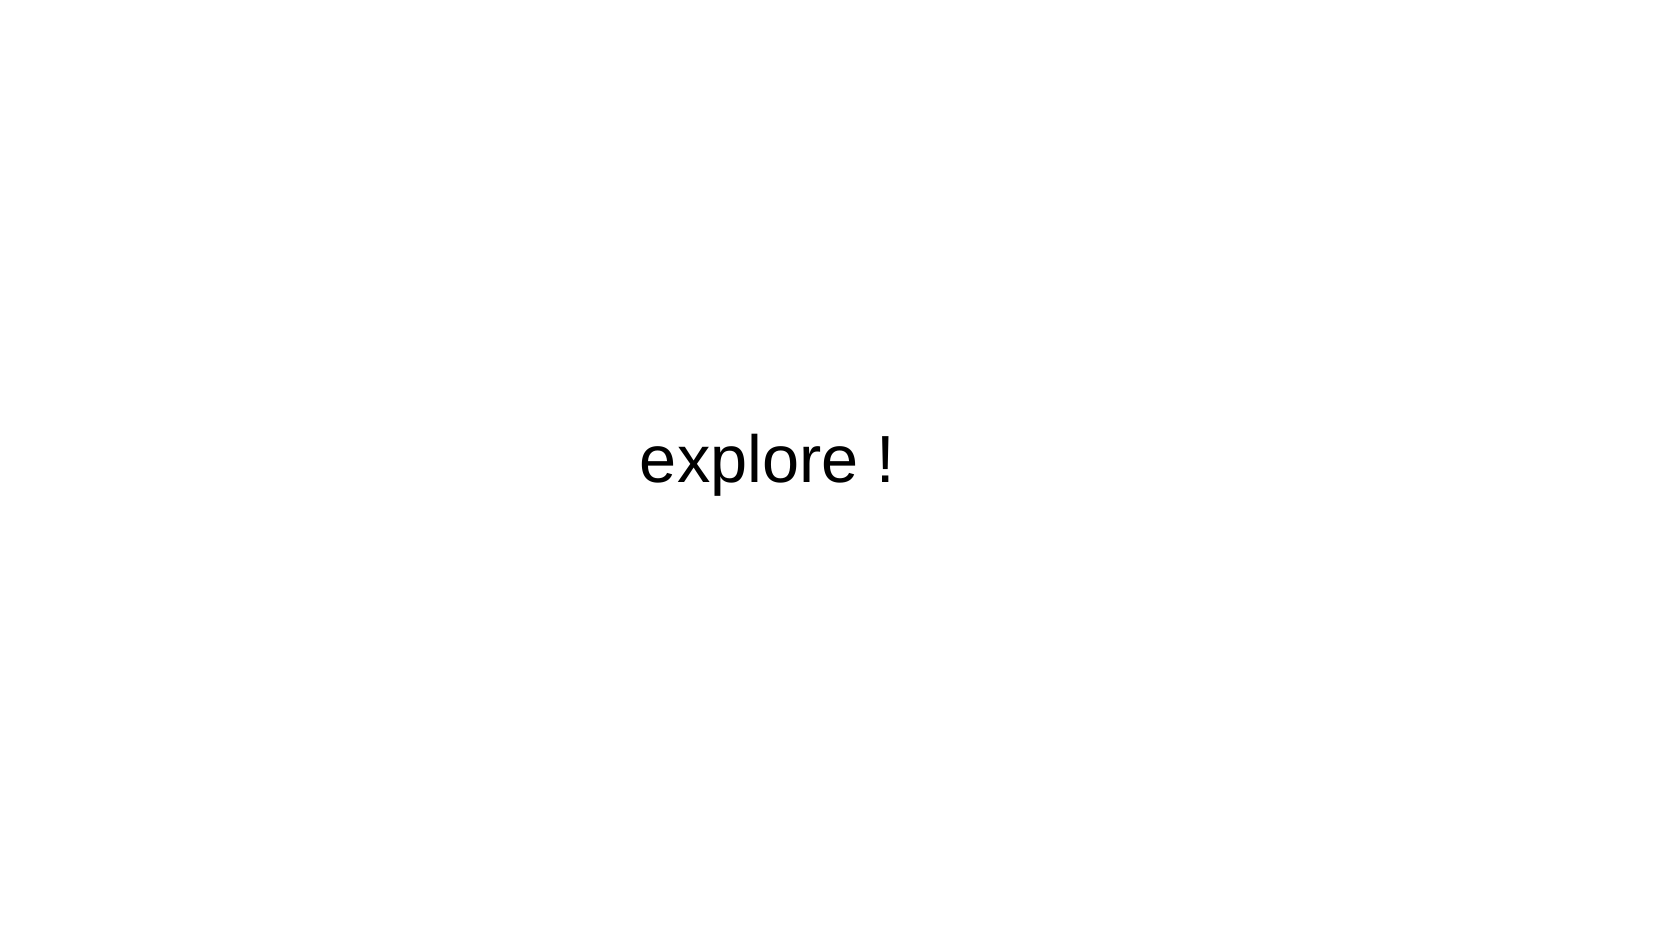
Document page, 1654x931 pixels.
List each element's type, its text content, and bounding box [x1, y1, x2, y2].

subtitle explore ! [23, 47, 1512, 873]
